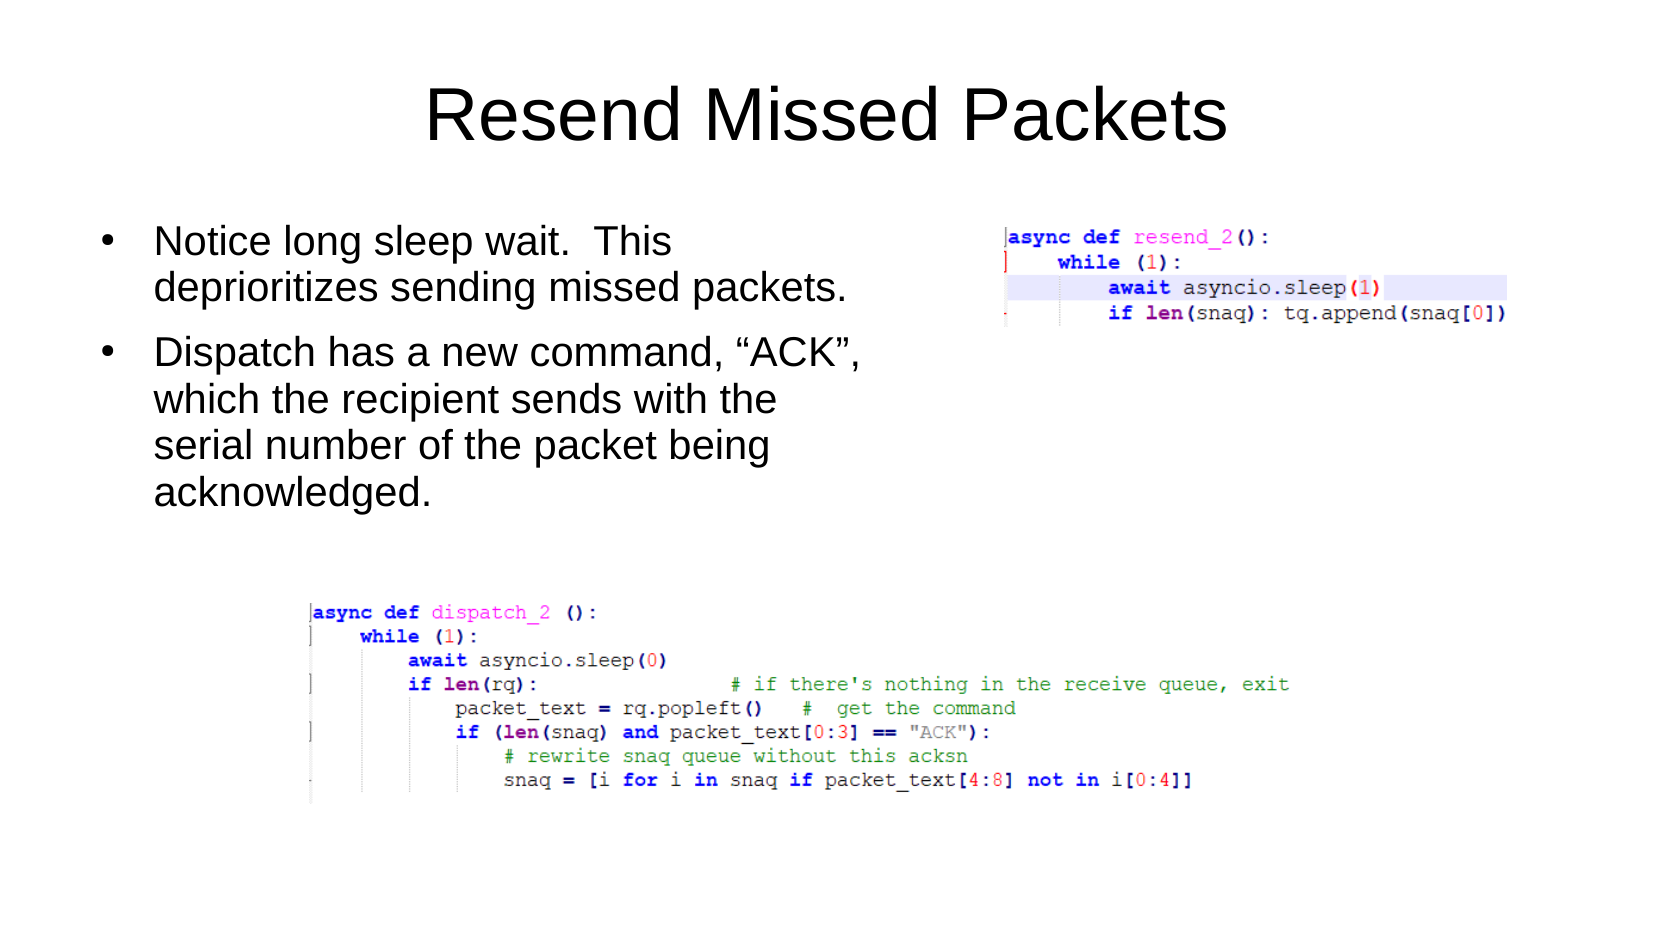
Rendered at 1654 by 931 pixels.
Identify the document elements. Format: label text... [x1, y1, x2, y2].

list Notice long sleep wait. This deprioritizes sending missed packets. Dispatch has a new command, “ACK”, which the recipient sends with the serial number of the packet being acknowledged. [82, 217, 864, 758]
title Resend Missed Packets [82, 37, 1571, 193]
picture [309, 603, 1309, 804]
picture [1004, 227, 1507, 327]
